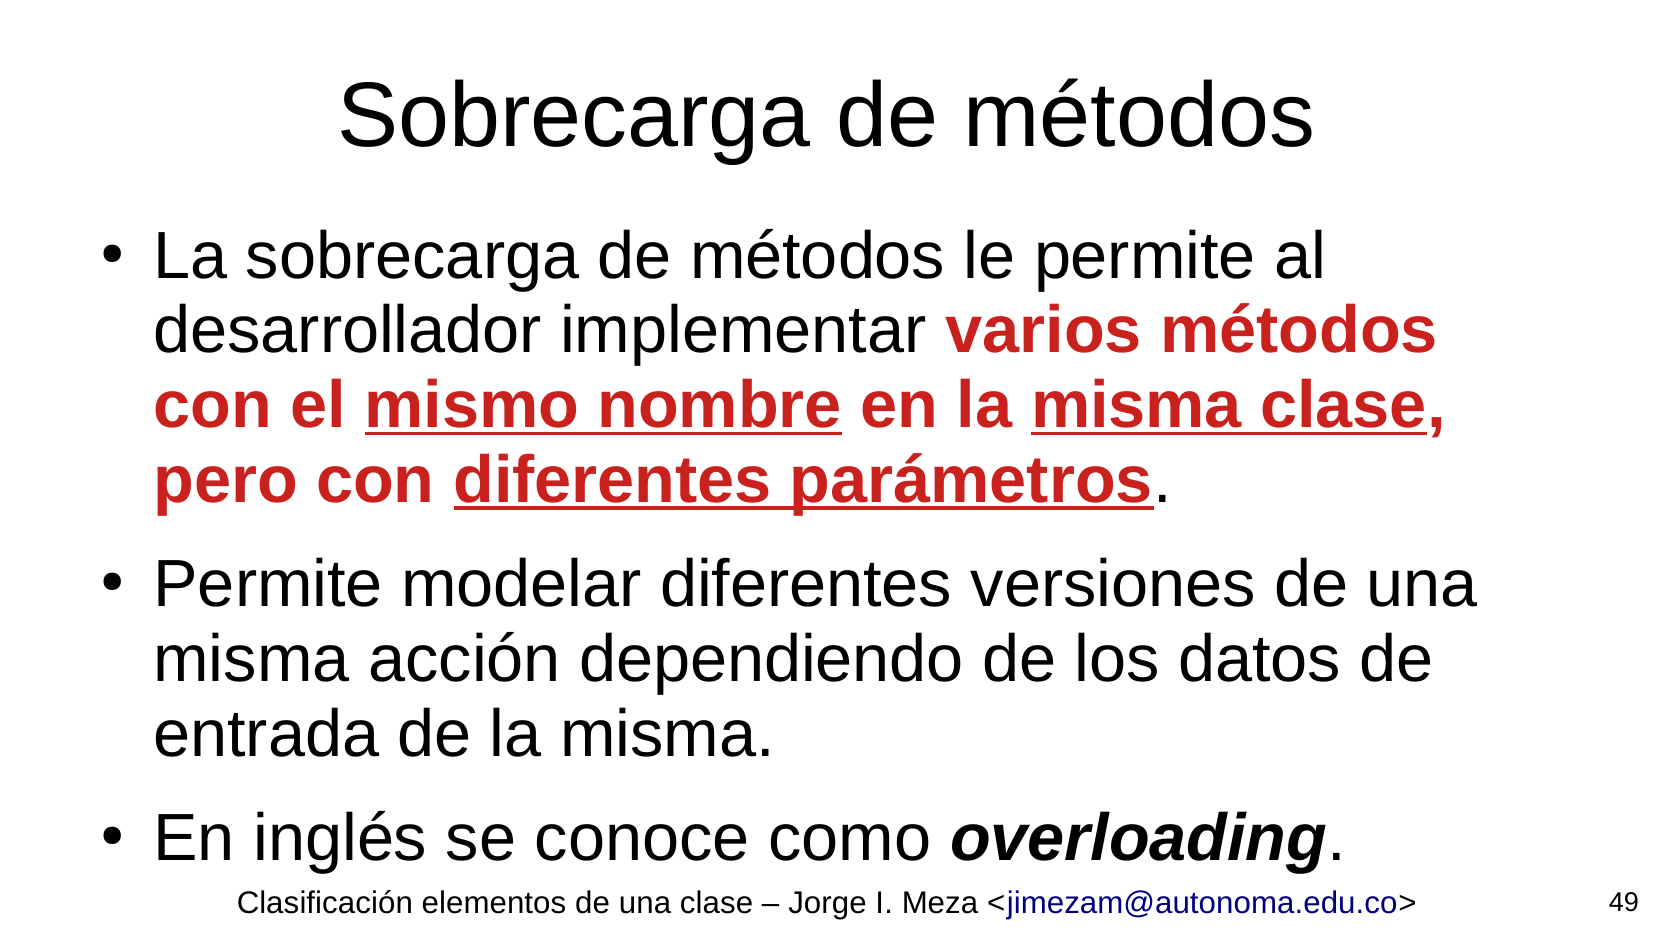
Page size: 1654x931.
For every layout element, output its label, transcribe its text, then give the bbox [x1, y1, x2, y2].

title Sobrecarga de métodos [82, 37, 1571, 193]
list La sobrecarga de métodos le permite al desarrollador implementar varios métodos con el mismo nombre en la misma clase, pero con diferentes parámetros. Permite modelar diferentes versiones de una misma acción dependiendo de los datos de entrada de la misma. En inglés se conoce como overloading. [82, 217, 1571, 879]
